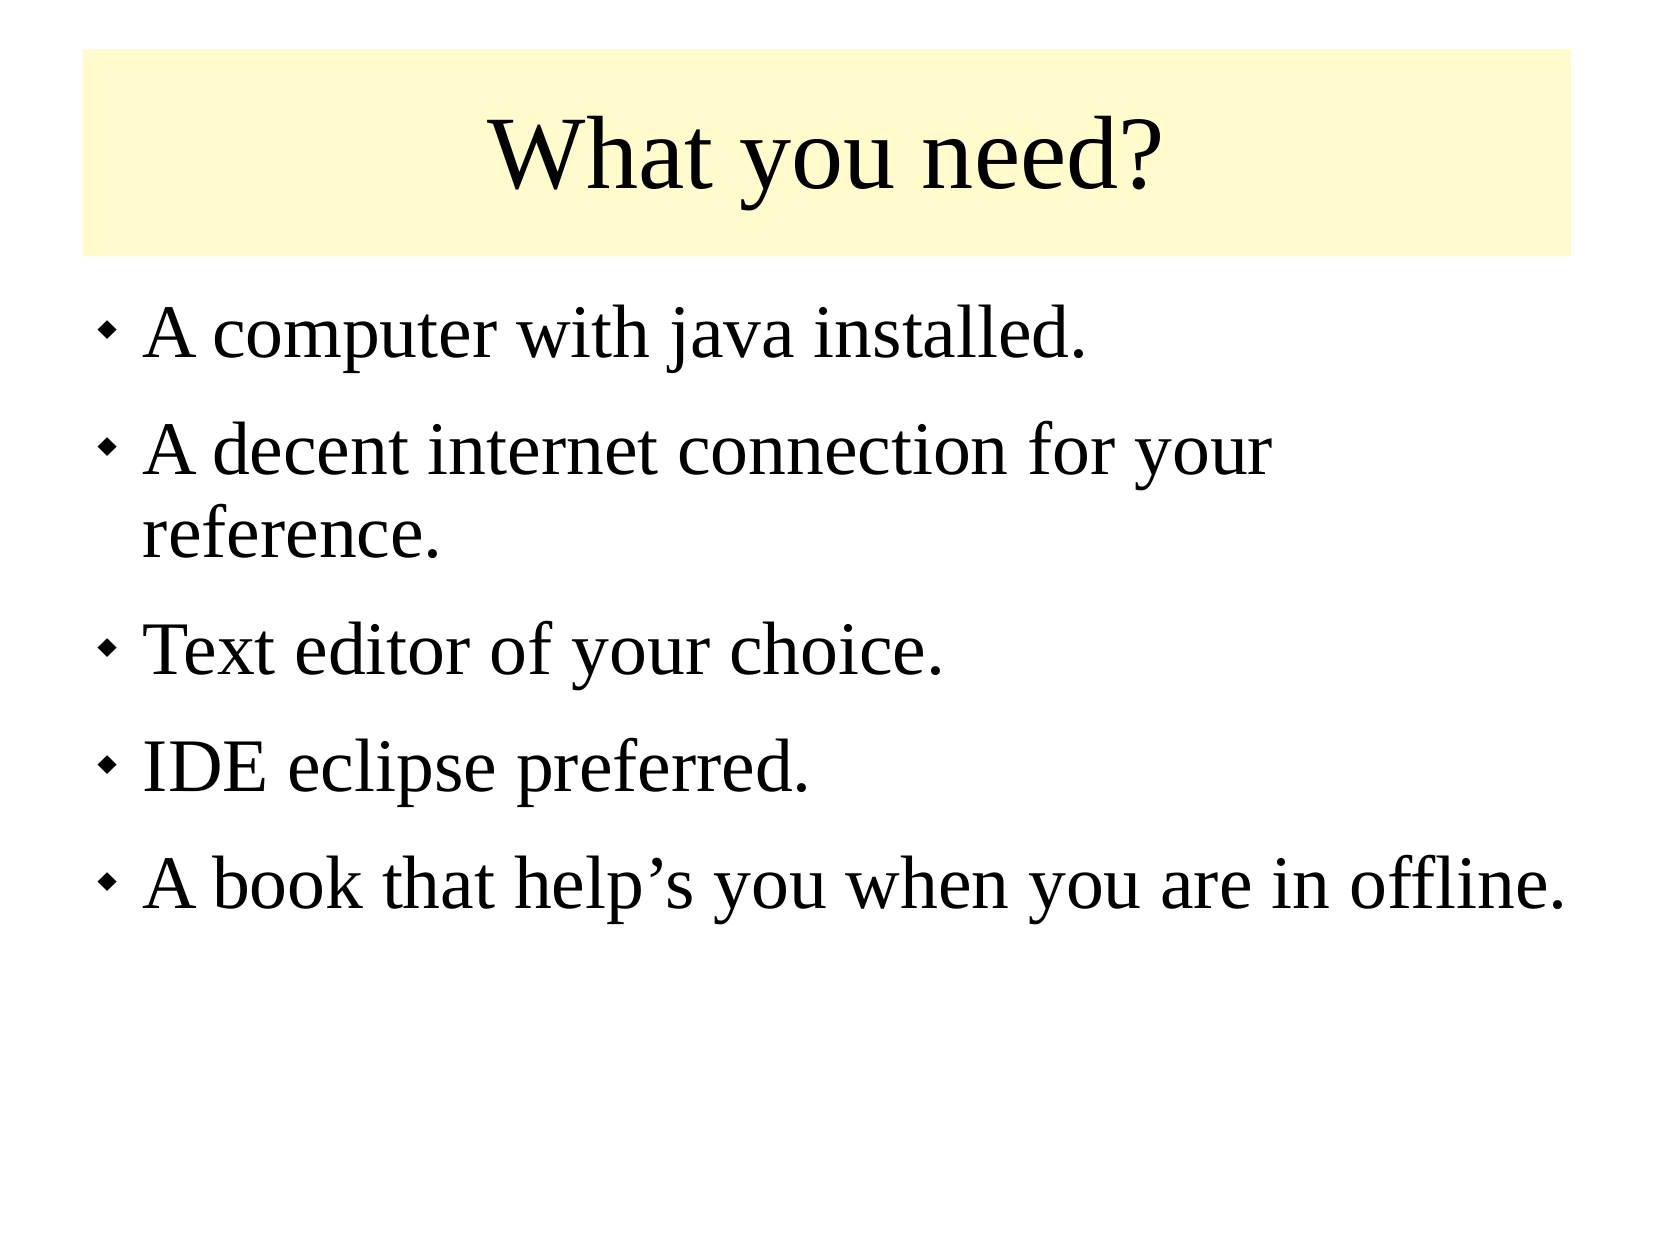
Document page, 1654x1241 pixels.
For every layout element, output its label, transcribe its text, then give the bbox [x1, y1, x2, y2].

list A computer with java installed. A decent internet connection for your reference. Text editor of your choice. IDE eclipse preferred. A book that help’s you when you are in offline. [82, 290, 1571, 1010]
title What you need? [82, 49, 1571, 257]
